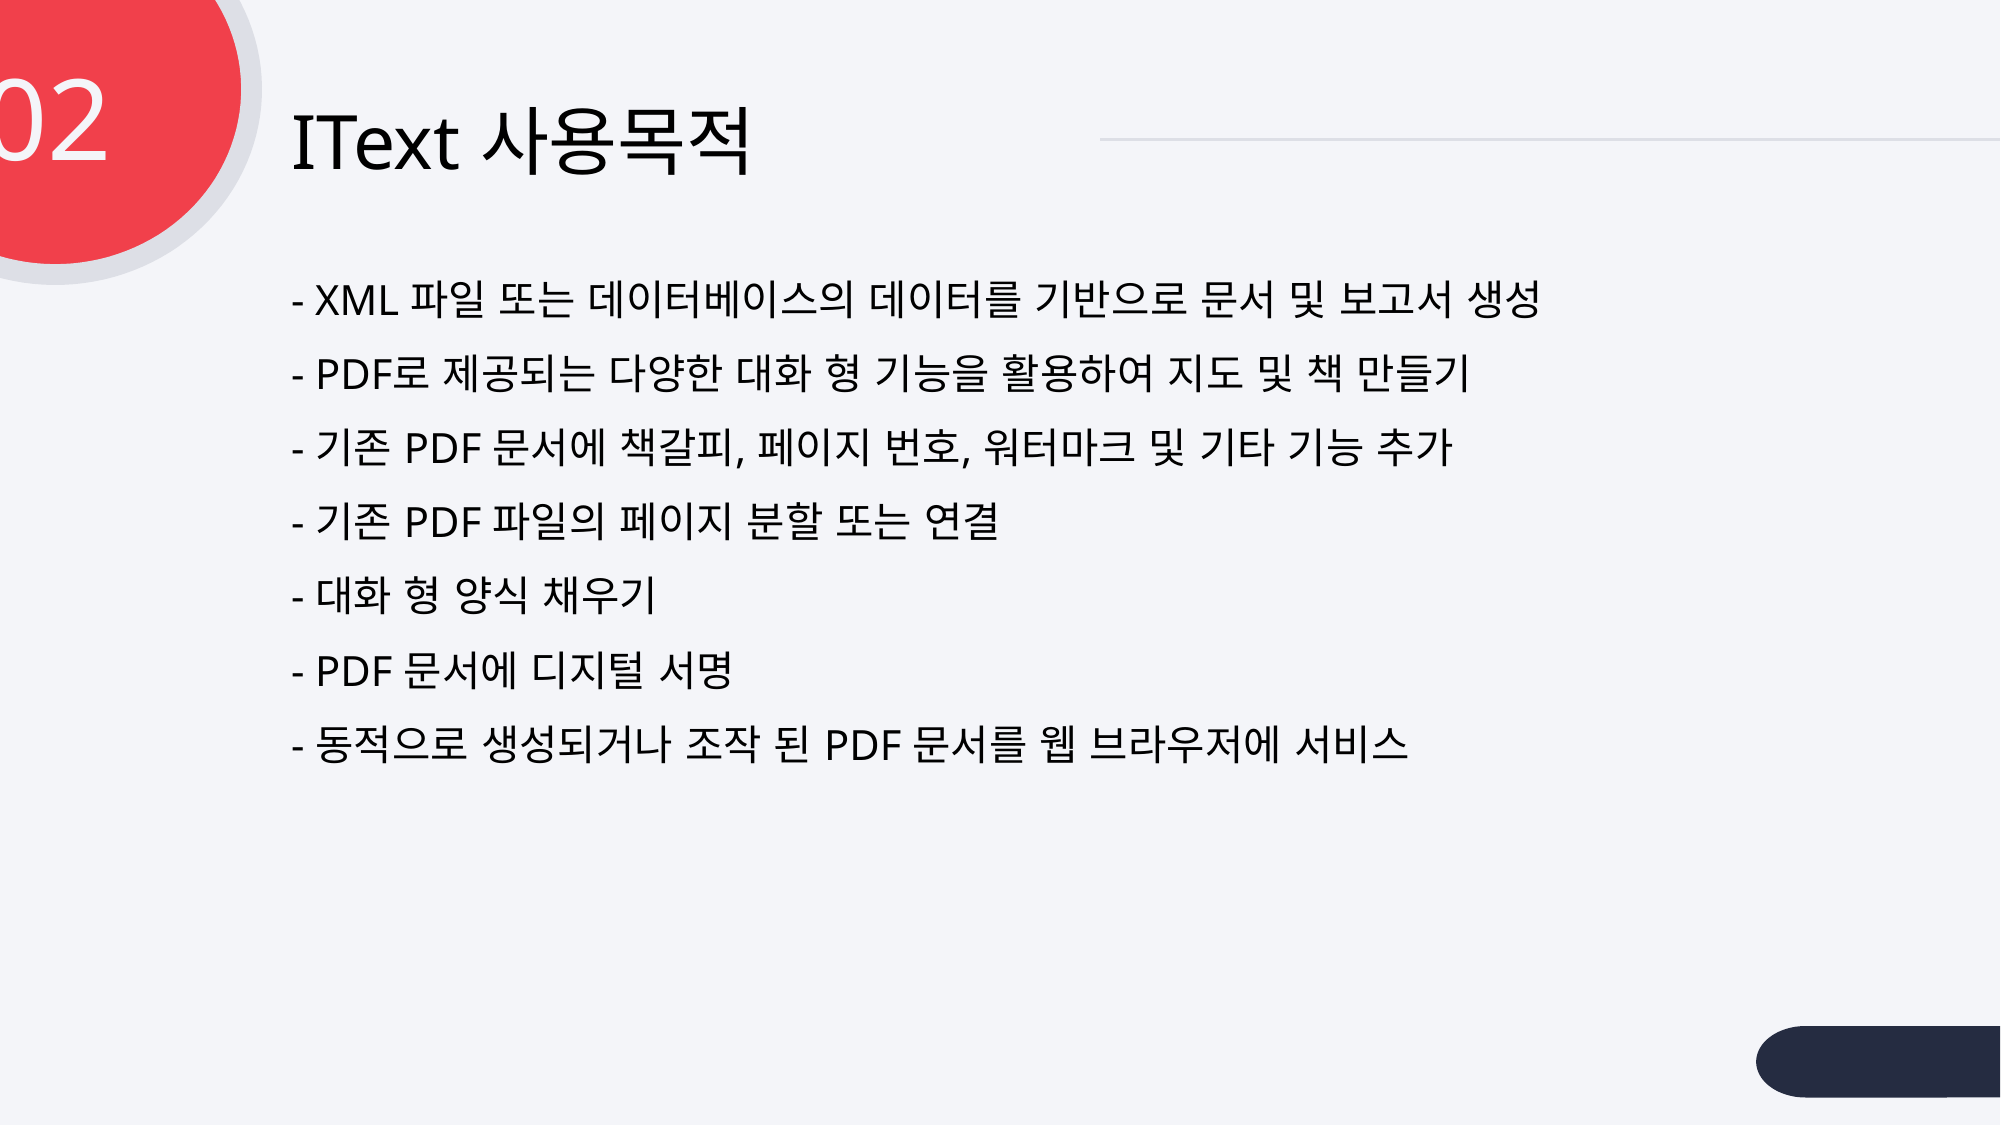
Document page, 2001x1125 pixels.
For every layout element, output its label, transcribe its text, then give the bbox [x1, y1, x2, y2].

text_box IText 사용목적 [290, 89, 864, 191]
list 02 [0, 47, 167, 186]
list - XML 파일 또는 데이터베이스의 데이터를 기반으로 문서 및 보고서 생성 - PDF로 제공되는 다양한 대화 형 기능을 활용하여 지도 및 책 만들기 - 기존 PDF 문서에 책갈피, 페이지 번호, 워터마크 및 기타 기능 추가 - 기존 PDF 파일의 페이지 분할 또는 연결 - 대화 형 양식 채우기 - PDF 문서에 디지털 서명 - 동적으로 생성되거나 조작 된 PDF 문서를 웹 브라우저에 서비스 [290, 279, 1796, 904]
